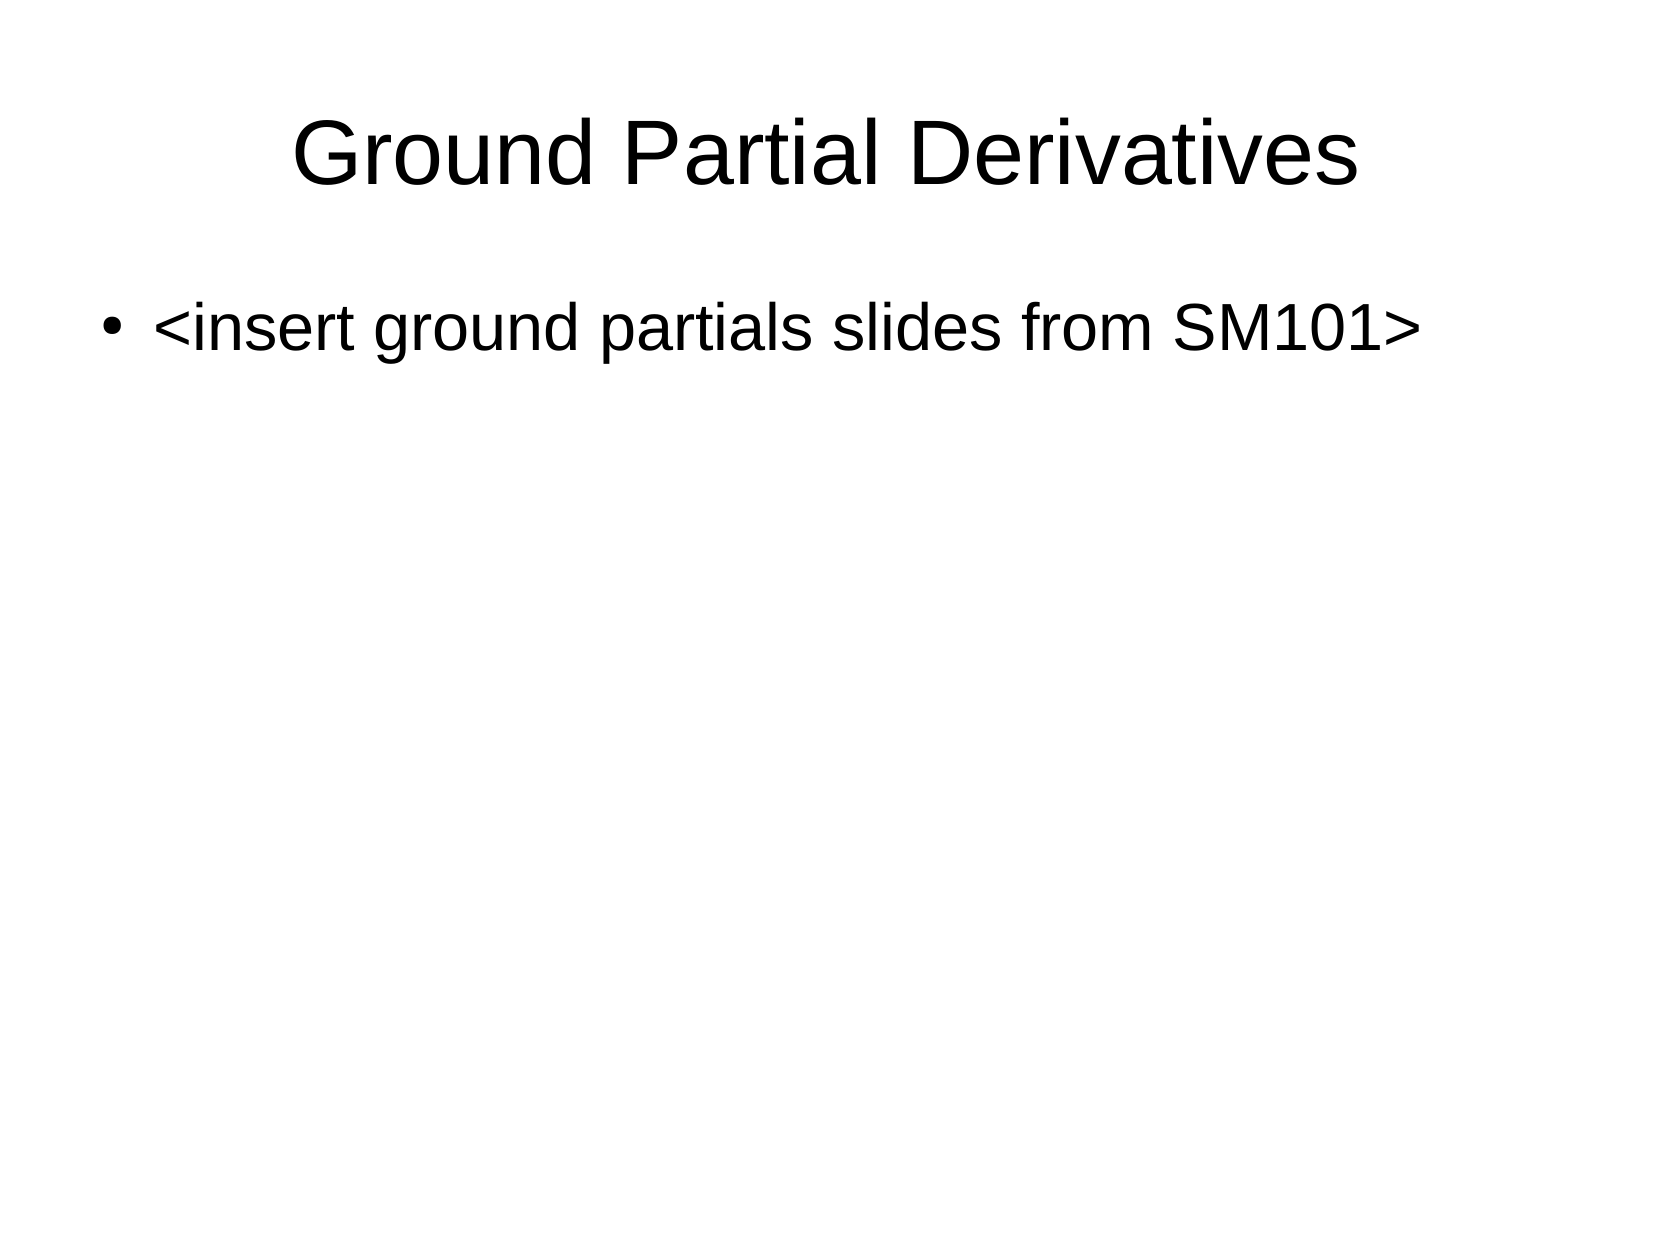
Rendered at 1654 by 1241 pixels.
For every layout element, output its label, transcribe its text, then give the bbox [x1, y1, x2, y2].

list <insert ground partials slides from SM101> [82, 290, 1571, 1010]
title Ground Partial Derivatives [82, 49, 1571, 257]
